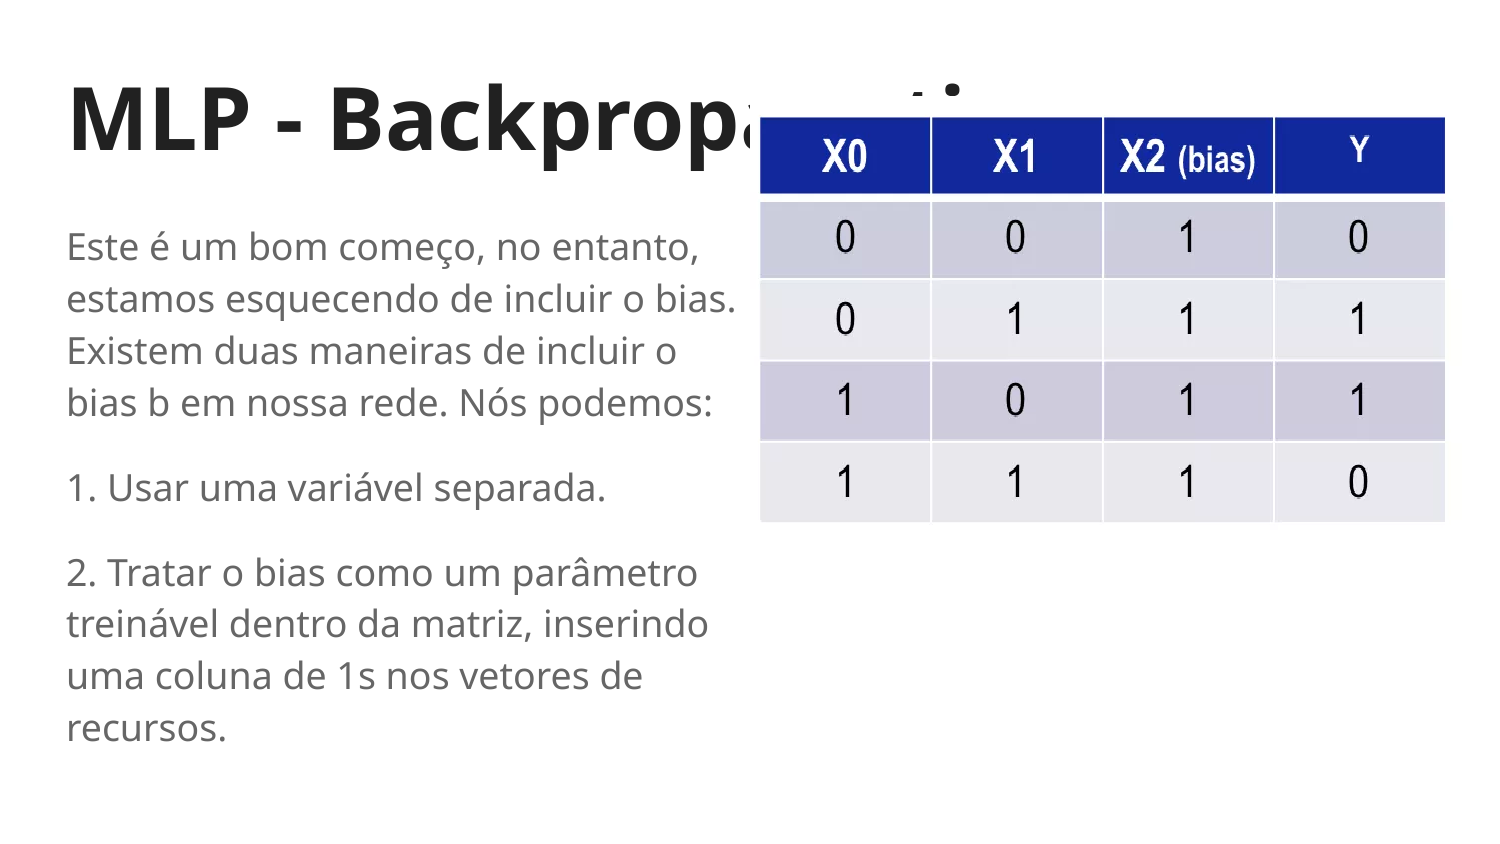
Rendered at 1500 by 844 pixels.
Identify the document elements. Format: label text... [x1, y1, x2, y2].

title MLP - Backpropagation [51, 48, 1449, 180]
list Este é um bom começo, no entanto, estamos esquecendo de incluir o bias. Existem duas maneiras de incluir o bias b em nossa rede. Nós podemos: 1. Usar uma variável separada. 2. Tratar o bias como um parâmetro treinável dentro da matriz, inserindo uma coluna de 1s nos vetores de recursos. [51, 201, 763, 750]
picture [750, 96, 1462, 545]
